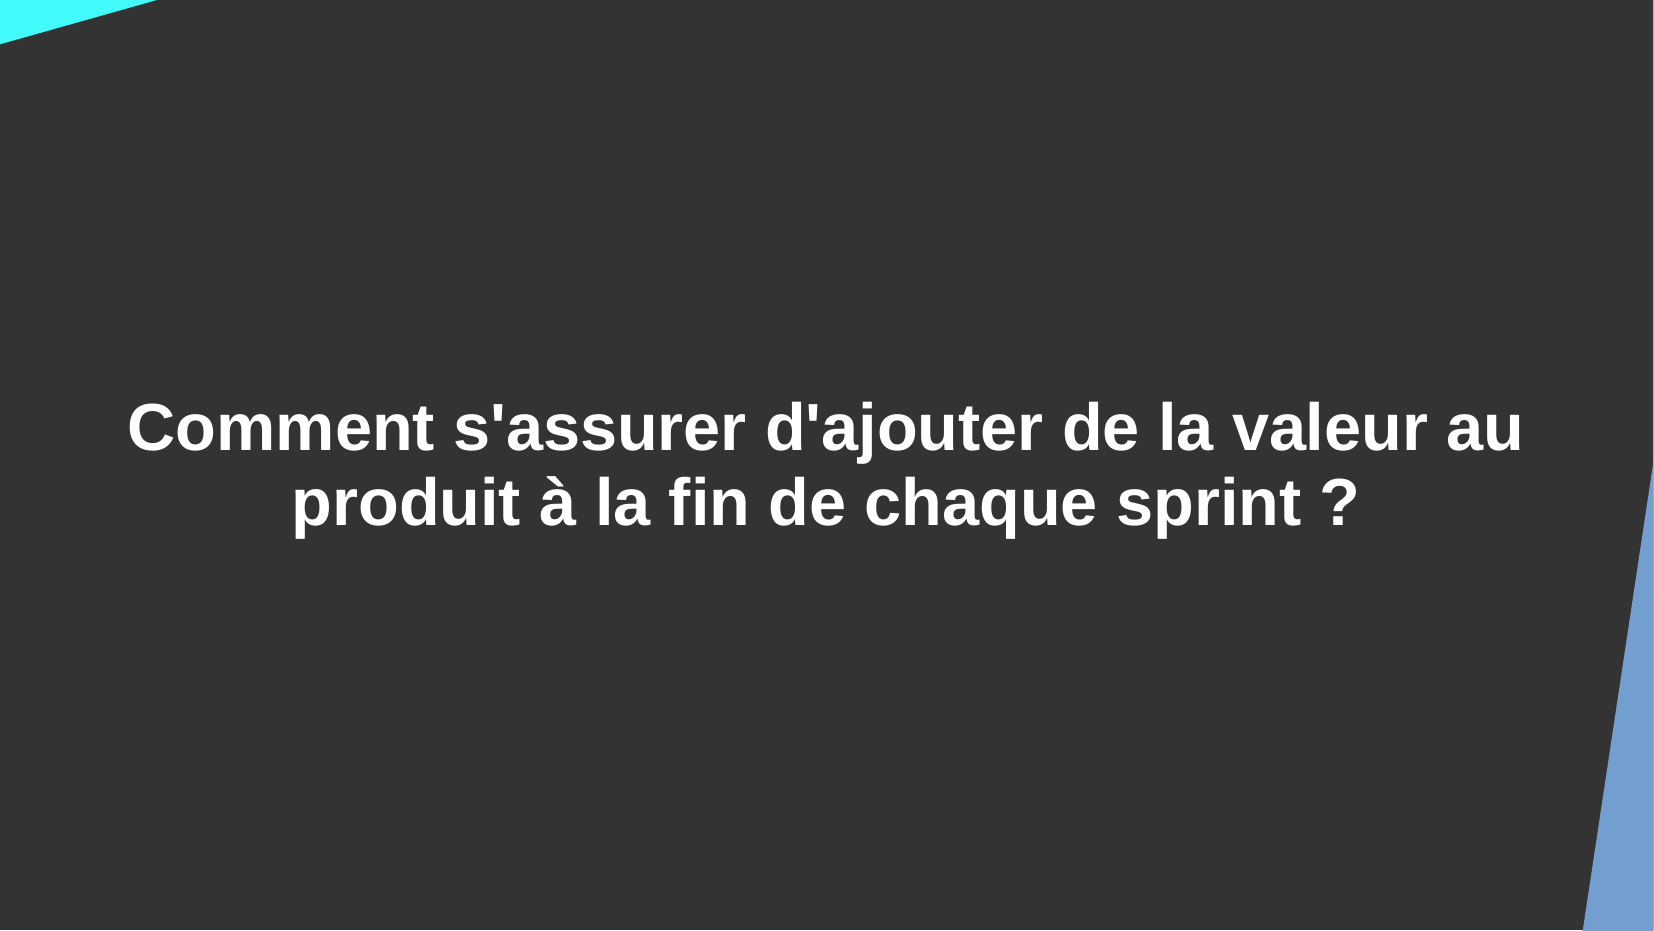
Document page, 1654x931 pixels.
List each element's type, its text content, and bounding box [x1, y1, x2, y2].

text_box [1582, 457, 1654, 931]
text_box [0, 0, 157, 45]
title Comment s'assurer d'ajouter de la valeur au produit à la fin de chaque sprint ? [31, 367, 1622, 563]
